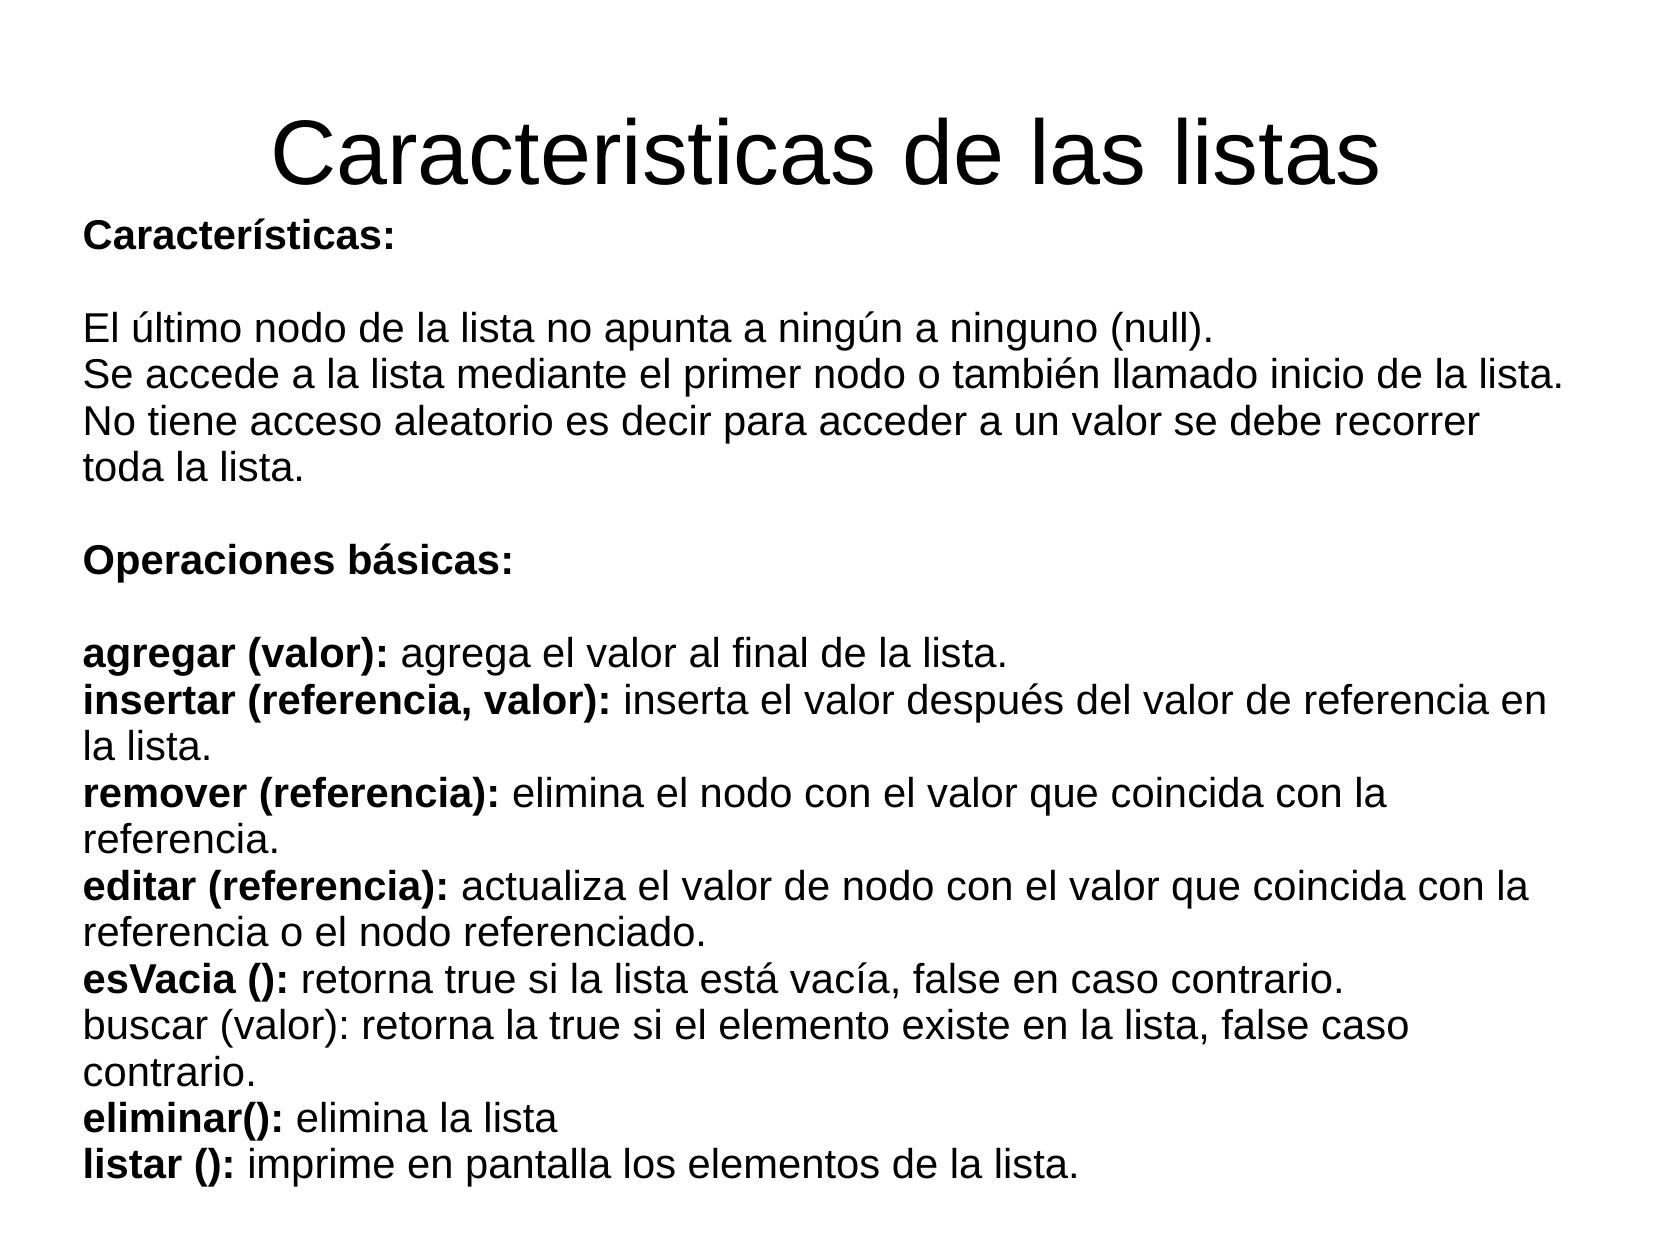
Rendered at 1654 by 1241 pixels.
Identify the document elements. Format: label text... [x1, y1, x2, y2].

title Caracteristicas de las listas [82, 49, 1571, 204]
subtitle Características: El último nodo de la lista no apunta a ningún a ninguno (null). Se accede a la lista mediante el primer nodo o también llamado inicio de la lista. No tiene acceso aleatorio es decir para acceder a un valor se debe recorrer toda la lista. Operaciones básicas: agregar (valor): agrega el valor al final de la lista. insertar (referencia, valor): inserta el valor después del valor de referencia en la lista. remover (referencia): elimina el nodo con el valor que coincida con la referencia. editar (referencia): actualiza el valor de nodo con el valor que coincida con la referencia o el nodo referenciado. esVacia (): retorna true si la lista está vacía, false en caso contrario. buscar (valor): retorna la true si el elemento existe en la lista, false caso contrario. eliminar(): elimina la lista listar (): imprime en pantalla los elementos de la lista. [82, 204, 1571, 1196]
